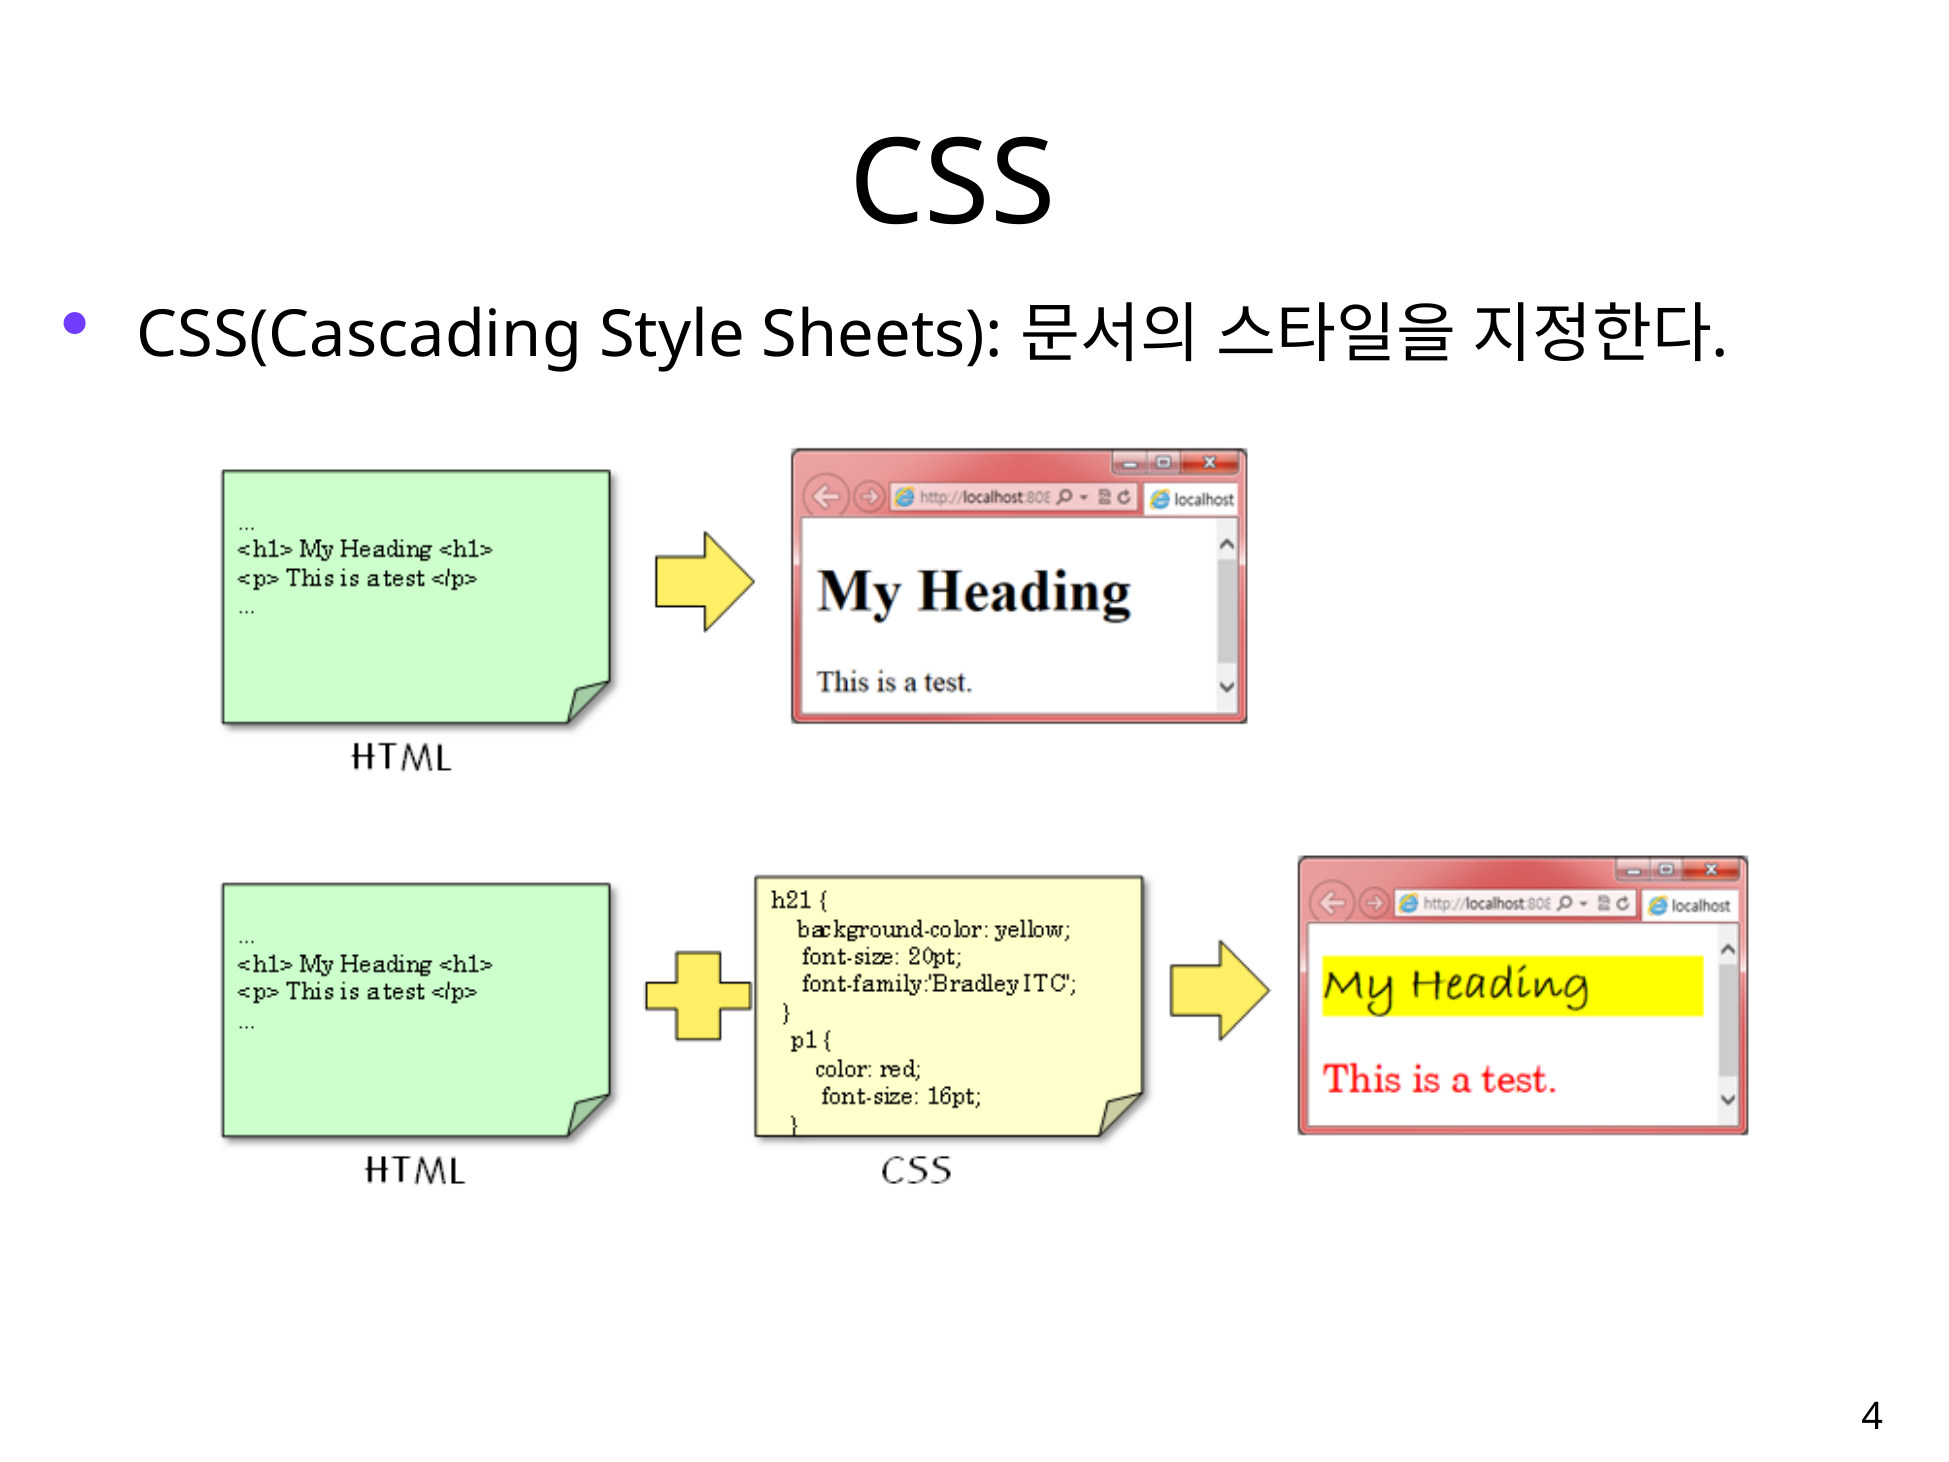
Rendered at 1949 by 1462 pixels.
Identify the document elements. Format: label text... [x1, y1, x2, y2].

picture [184, 408, 1774, 1218]
slide_number 20 [1496, 1372, 1899, 1462]
title CSS [156, 92, 1749, 255]
list CSS(Cascading Style Sheets): 문서의 스타일을 지정한다. [48, 284, 1897, 1343]
